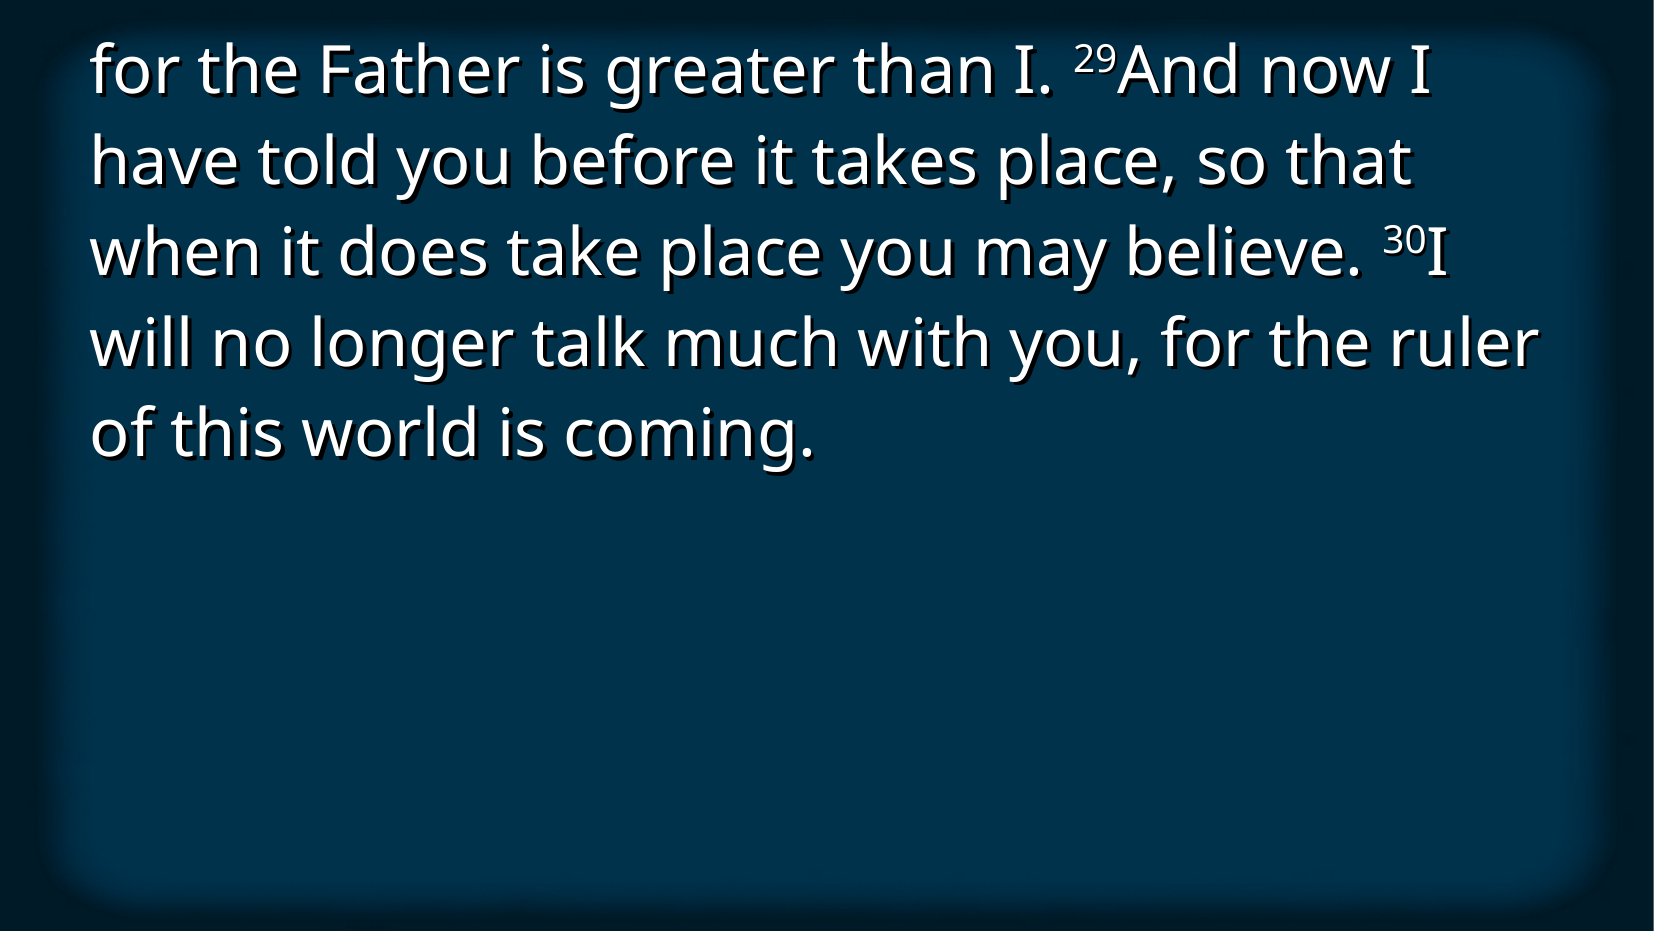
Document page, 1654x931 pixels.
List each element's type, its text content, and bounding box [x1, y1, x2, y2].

text_box for the Father is greater than I. 29And now I have told you before it takes place, so that when it does take place you may believe. 30I will no longer talk much with you, for the ruler of this world is coming. [75, 15, 1576, 511]
picture [0, 0, 1654, 931]
